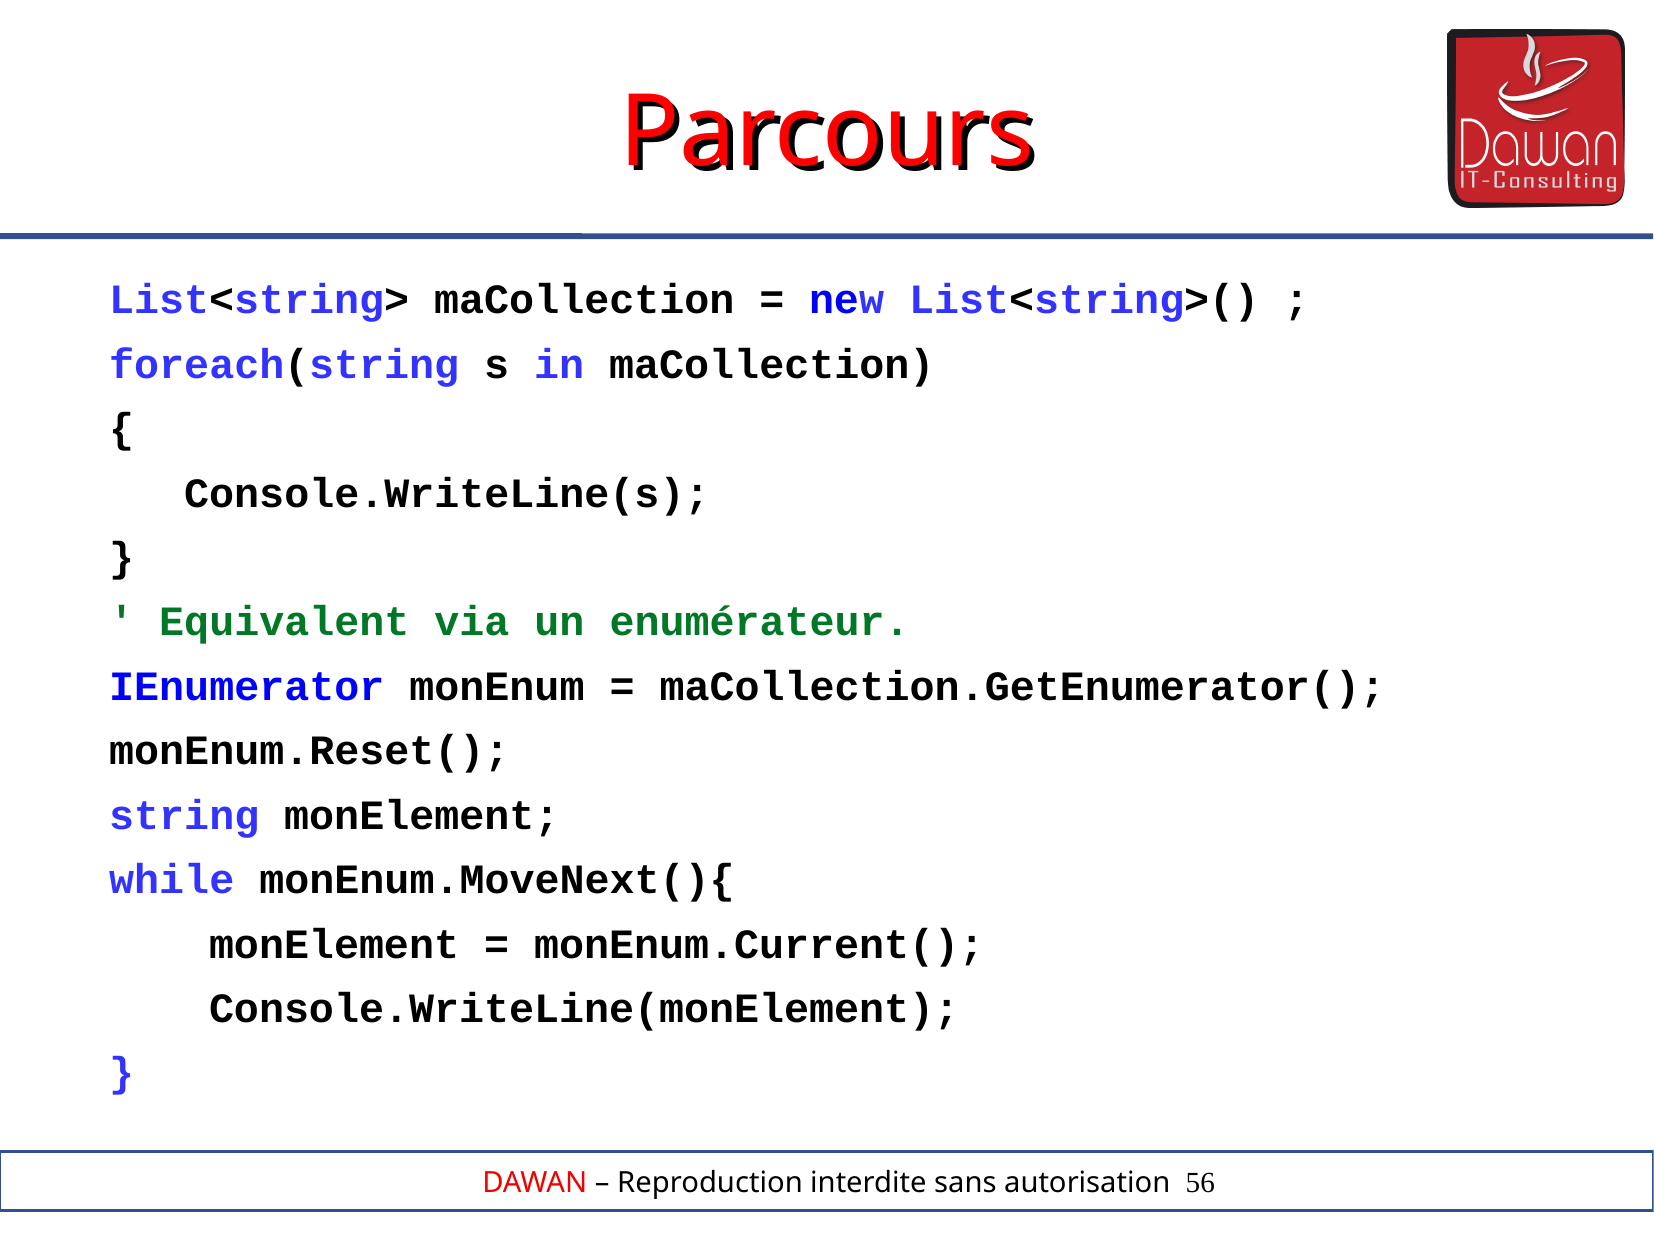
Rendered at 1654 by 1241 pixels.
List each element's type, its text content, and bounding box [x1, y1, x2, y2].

text_box List<string> maCollection = new List<string>() ; foreach(string s in maCollection) { Console.WriteLine(s); } ' Equivalent via un enumérateur. IEnumerator monEnum = maCollection.GetEnumerator(); monEnum.Reset(); string monElement; while monEnum.MoveNext(){ monElement = monEnum.Current(); Console.WriteLine(monElement); } [94, 271, 1560, 1114]
text_box [1185, 1163, 1565, 1228]
text_box Parcours [88, 50, 1565, 182]
